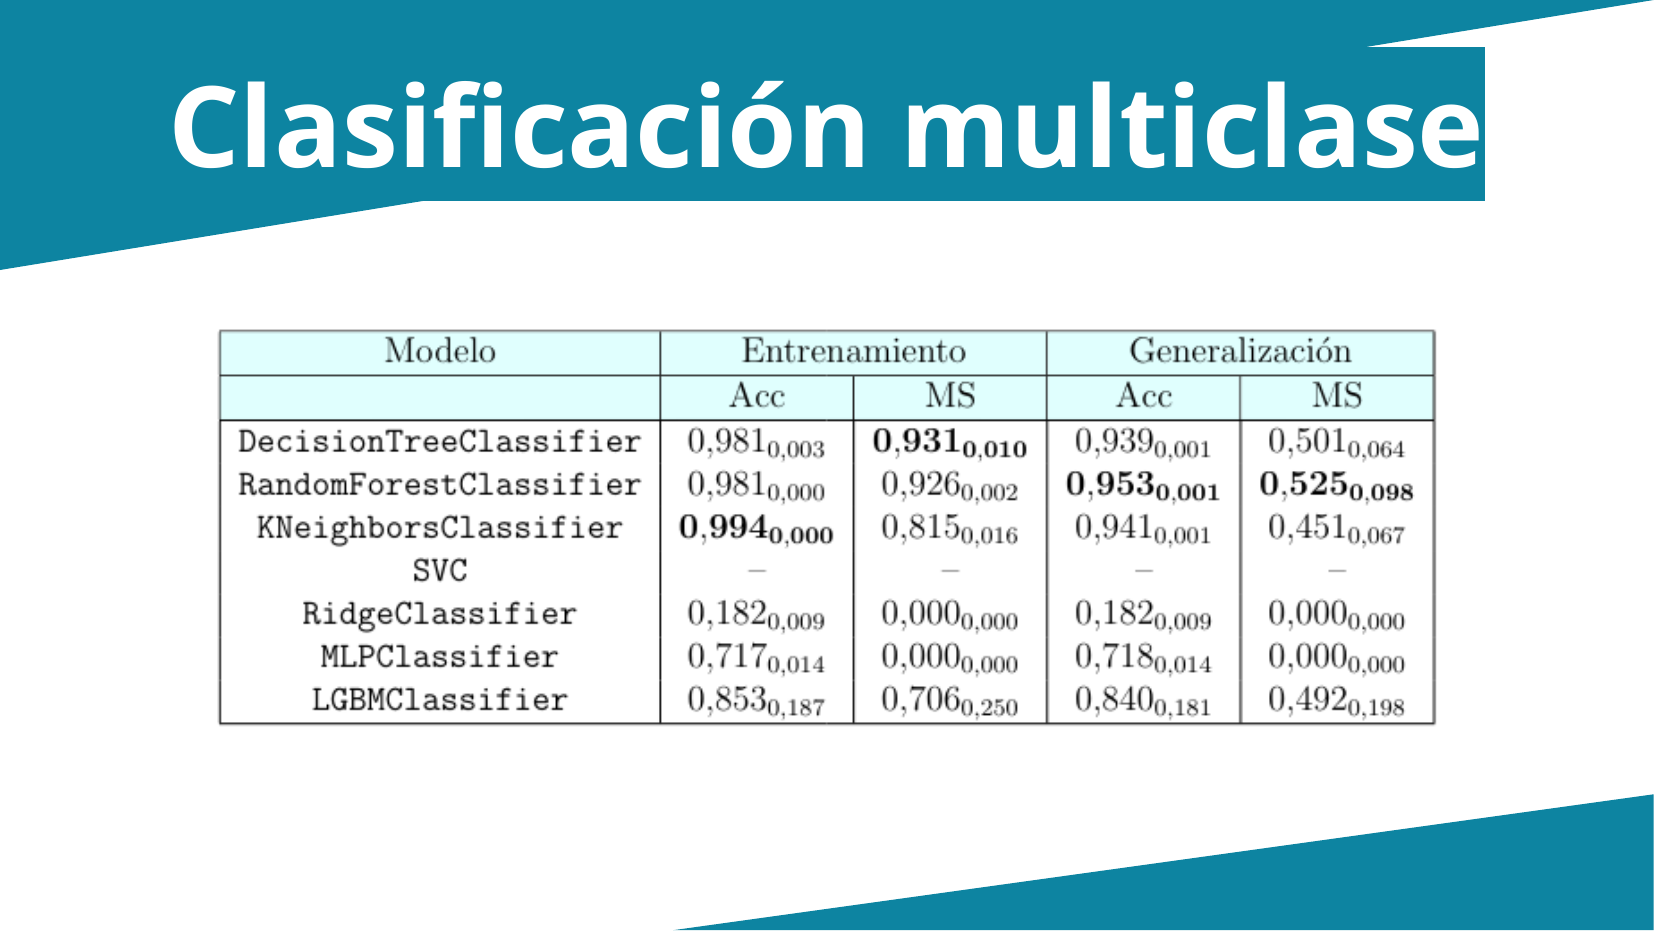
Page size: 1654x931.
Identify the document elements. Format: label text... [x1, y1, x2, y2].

title Clasificación multiclase [82, 35, 1571, 213]
picture [200, 305, 1447, 739]
